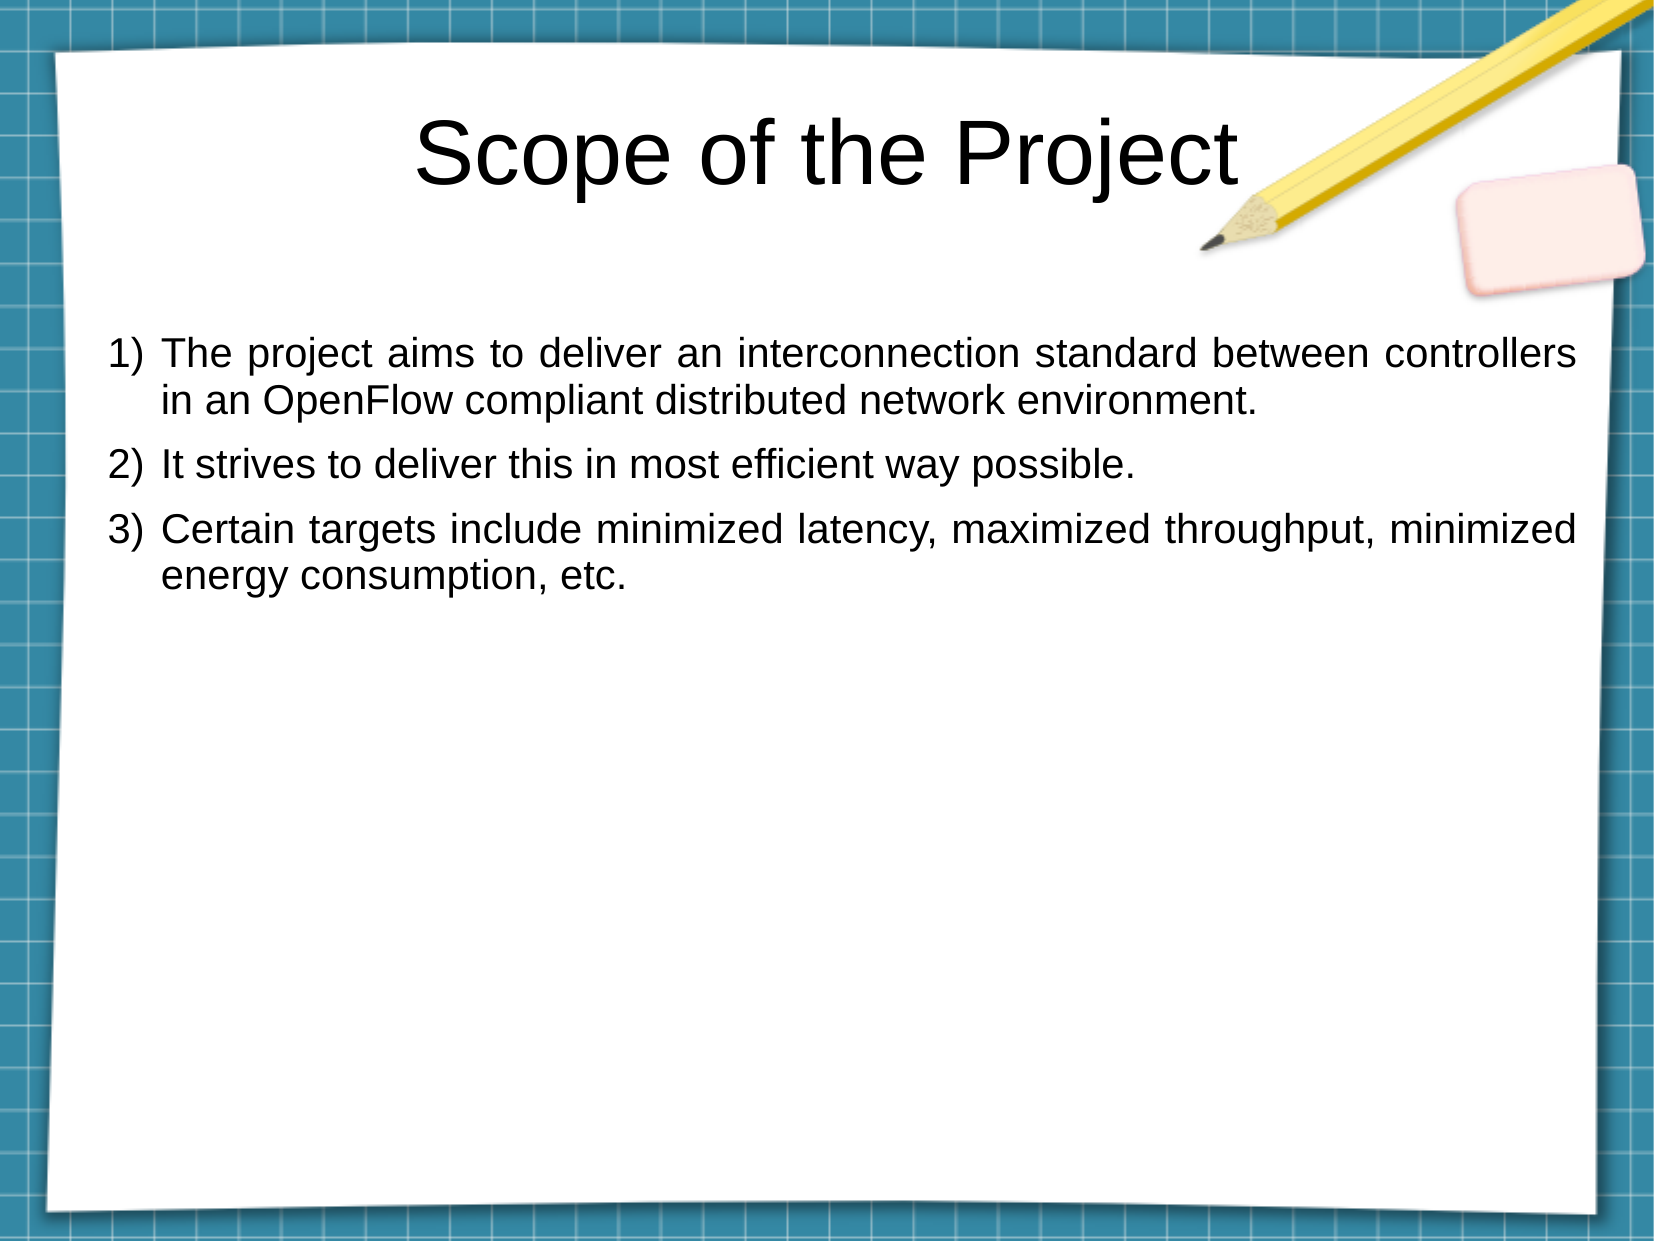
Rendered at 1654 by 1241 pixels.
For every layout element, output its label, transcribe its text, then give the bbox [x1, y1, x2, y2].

list The project aims to deliver an interconnection standard between controllers in an OpenFlow compliant distributed network environment. It strives to deliver this in most efficient way possible. Certain targets include minimized latency, maximized throughput, minimized energy consumption, etc. [90, 330, 1579, 1050]
picture [0, 0, 1654, 1241]
title Scope of the Project [82, 49, 1571, 257]
